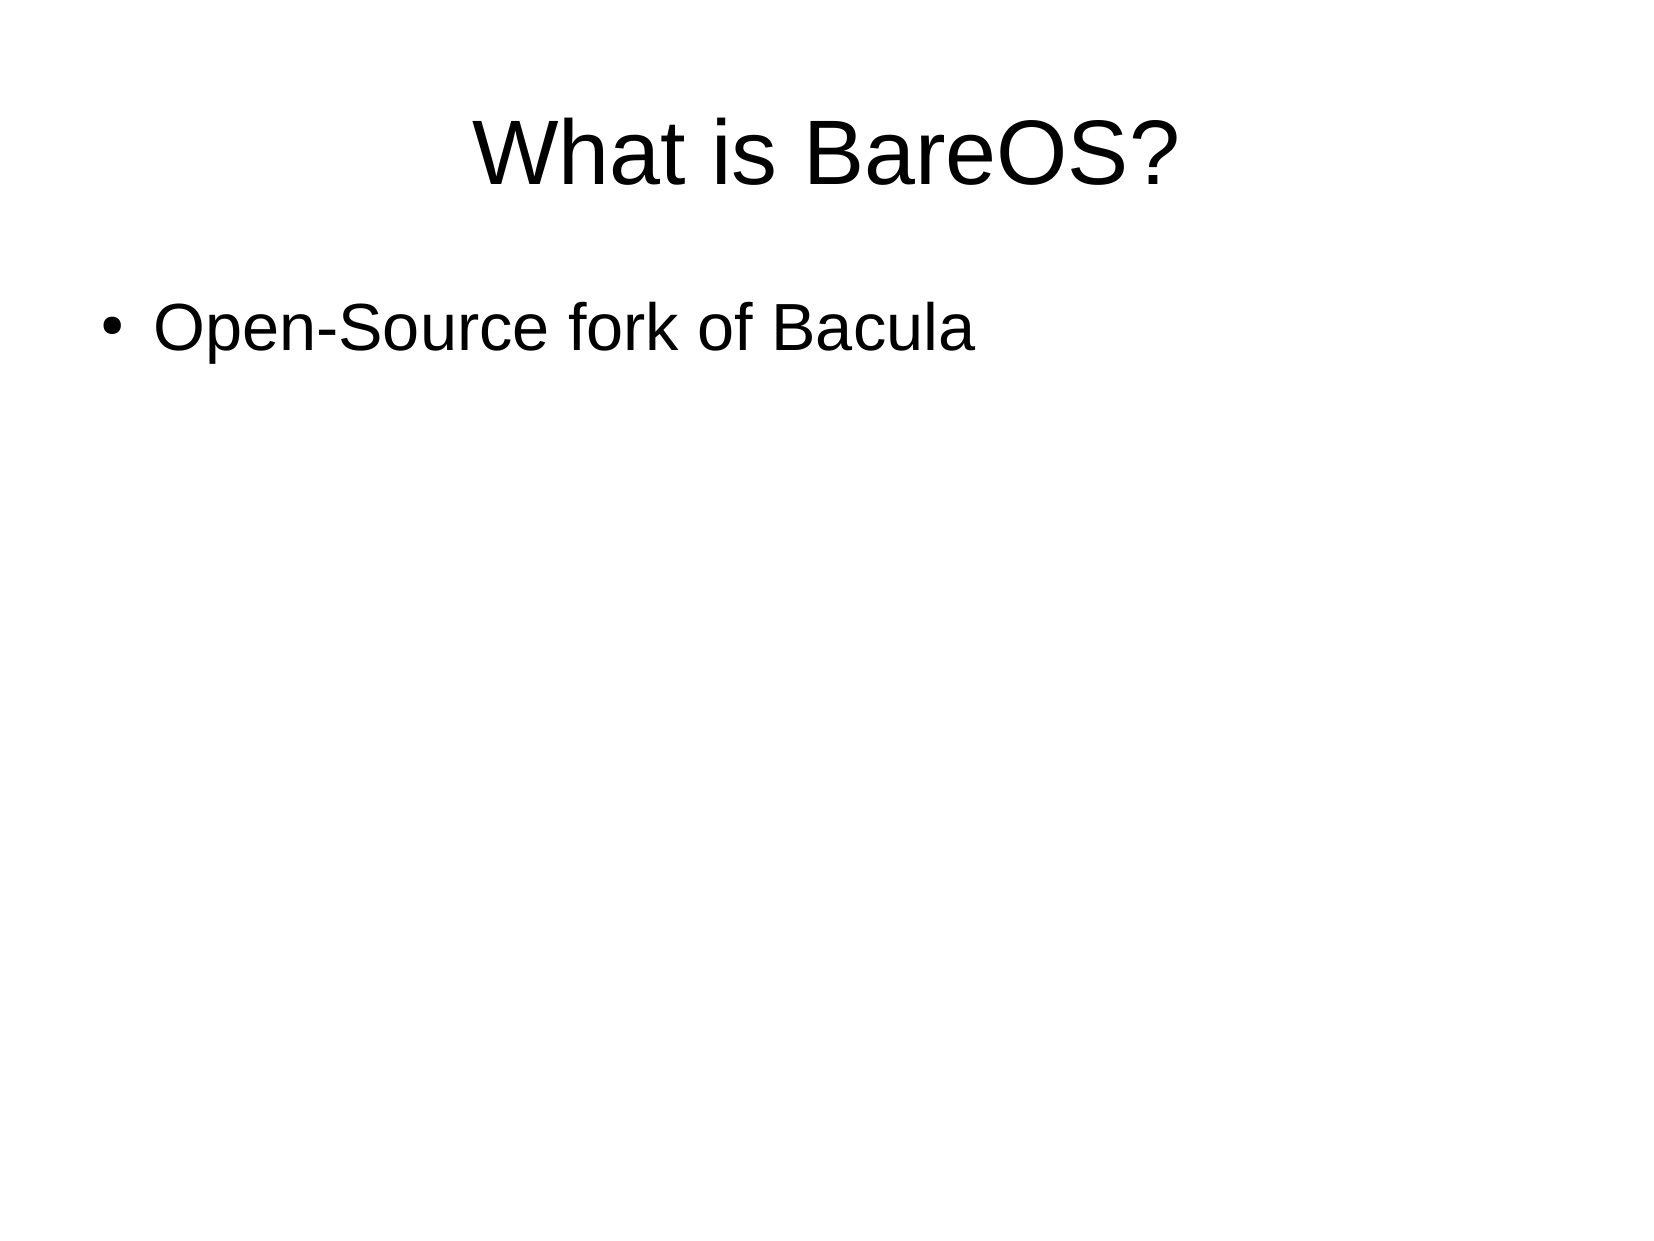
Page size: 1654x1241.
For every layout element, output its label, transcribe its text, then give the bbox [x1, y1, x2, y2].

title What is BareOS? [82, 49, 1571, 257]
list Open-Source fork of Bacula [82, 290, 1571, 1010]
